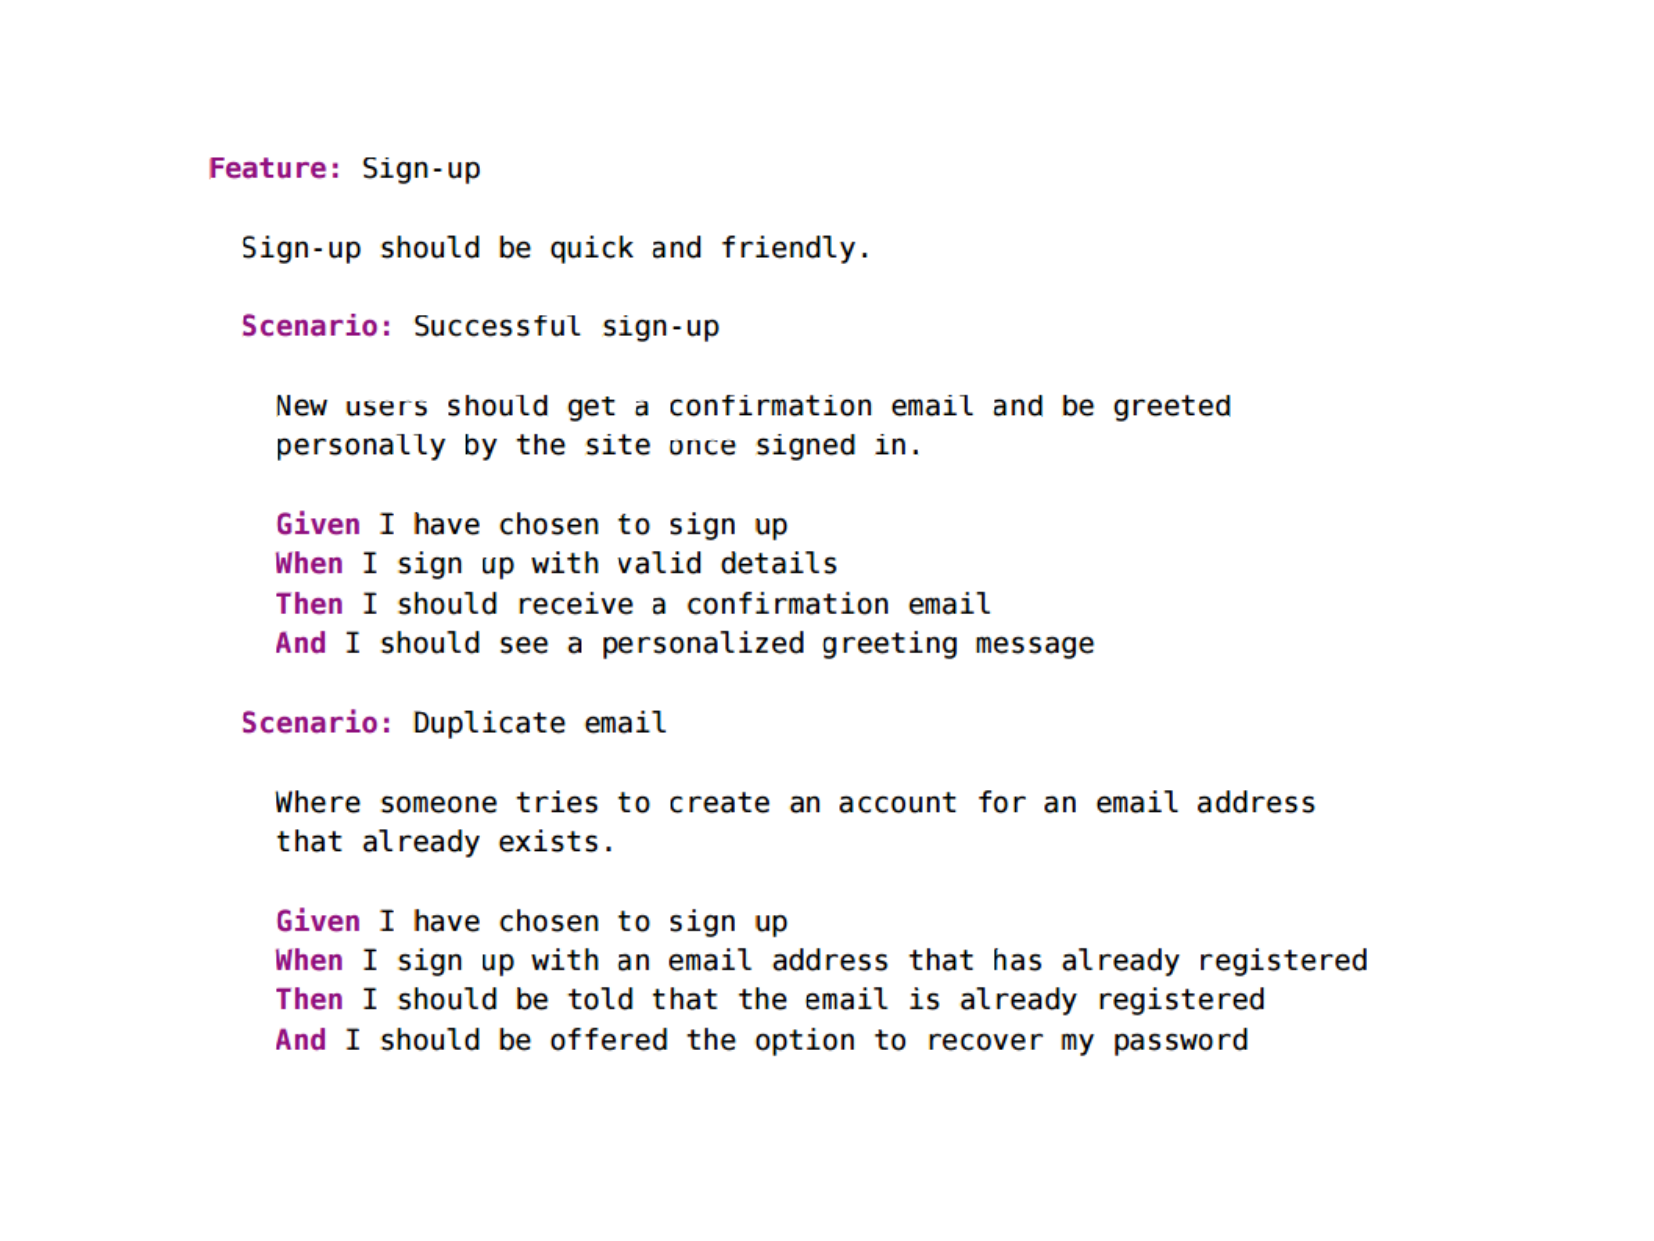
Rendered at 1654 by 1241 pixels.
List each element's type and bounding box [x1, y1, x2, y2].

picture [200, 139, 1428, 1075]
